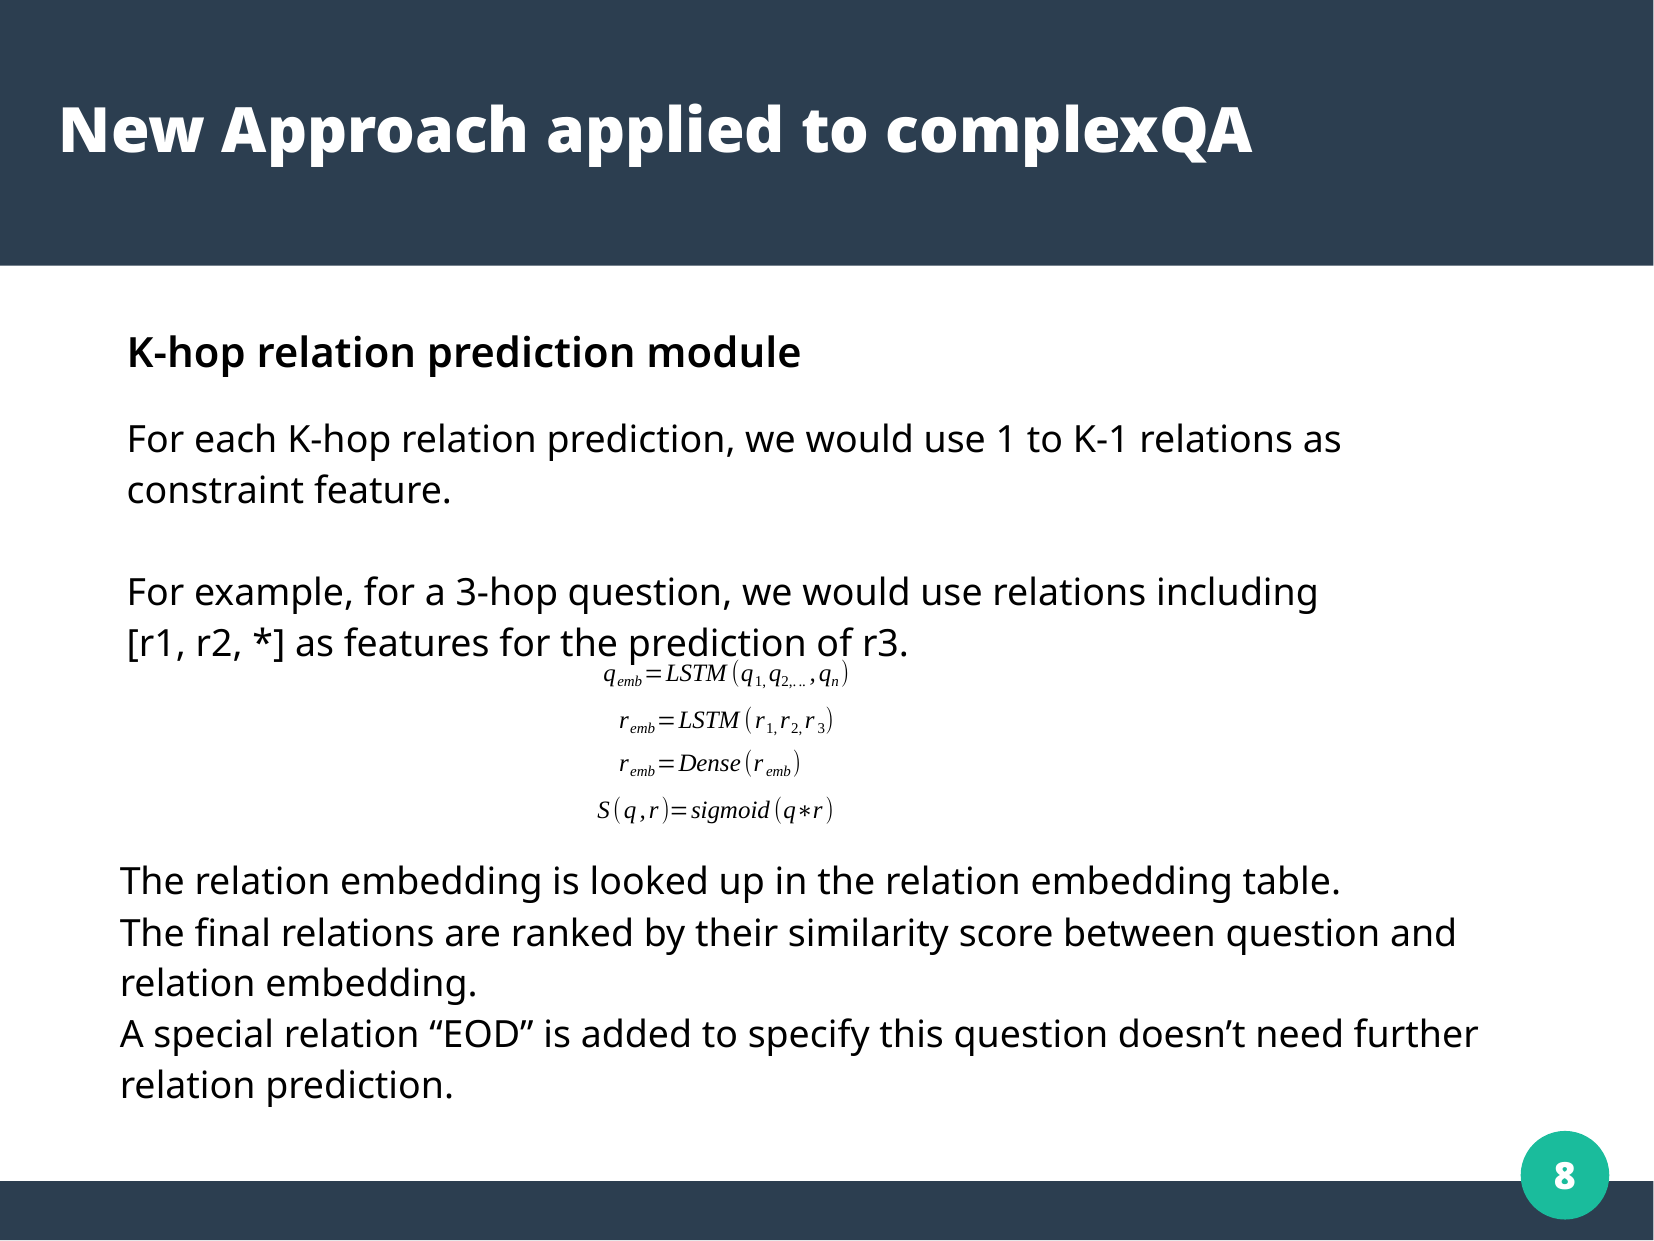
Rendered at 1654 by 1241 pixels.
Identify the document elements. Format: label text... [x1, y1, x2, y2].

chart [612, 747, 807, 781]
chart [591, 795, 841, 826]
title New Approach applied to complexQA [59, 49, 1595, 207]
text_box For each K-hop relation prediction, we would use 1 to K-1 relations as constraint feature. For example, for a 3-hop question, we would use relations including [r1, r2, *] as features for the prediction of r3. [111, 405, 1451, 638]
chart [612, 705, 841, 738]
text_box K-hop relation prediction module [111, 315, 1321, 405]
text_box The relation embedding is looked up in the relation embedding table. The final relations are ranked by their similarity score between question and relation embedding. A special relation “EOD” is added to specify this question doesn’t need further relation prediction. [105, 847, 1609, 1081]
chart [597, 657, 856, 691]
